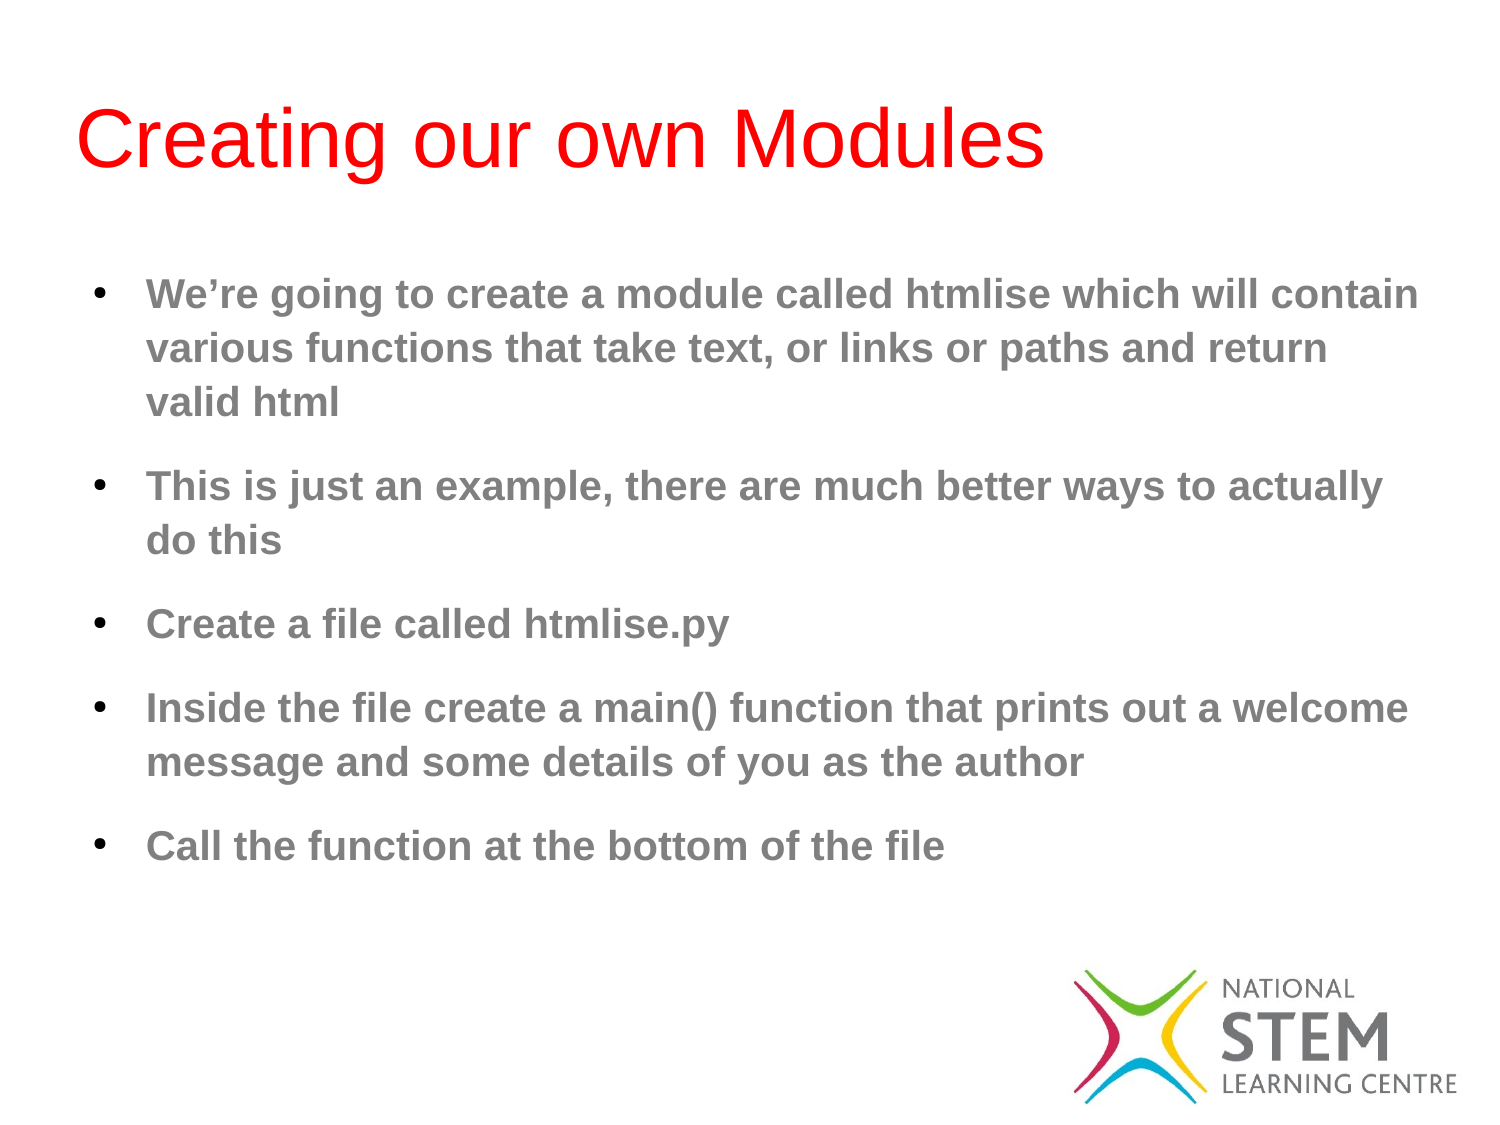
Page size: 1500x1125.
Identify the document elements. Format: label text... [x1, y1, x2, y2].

title Creating our own Modules [75, 44, 1425, 233]
picture [1057, 953, 1472, 1120]
list We’re going to create a module called htmlise which will contain various functions that take text, or links or paths and return valid html This is just an example, there are much better ways to actually do this Create a file called htmlise.py Inside the file create a main() function that prints out a welcome message and some details of you as the author Call the function at the bottom of the file [75, 263, 1425, 916]
